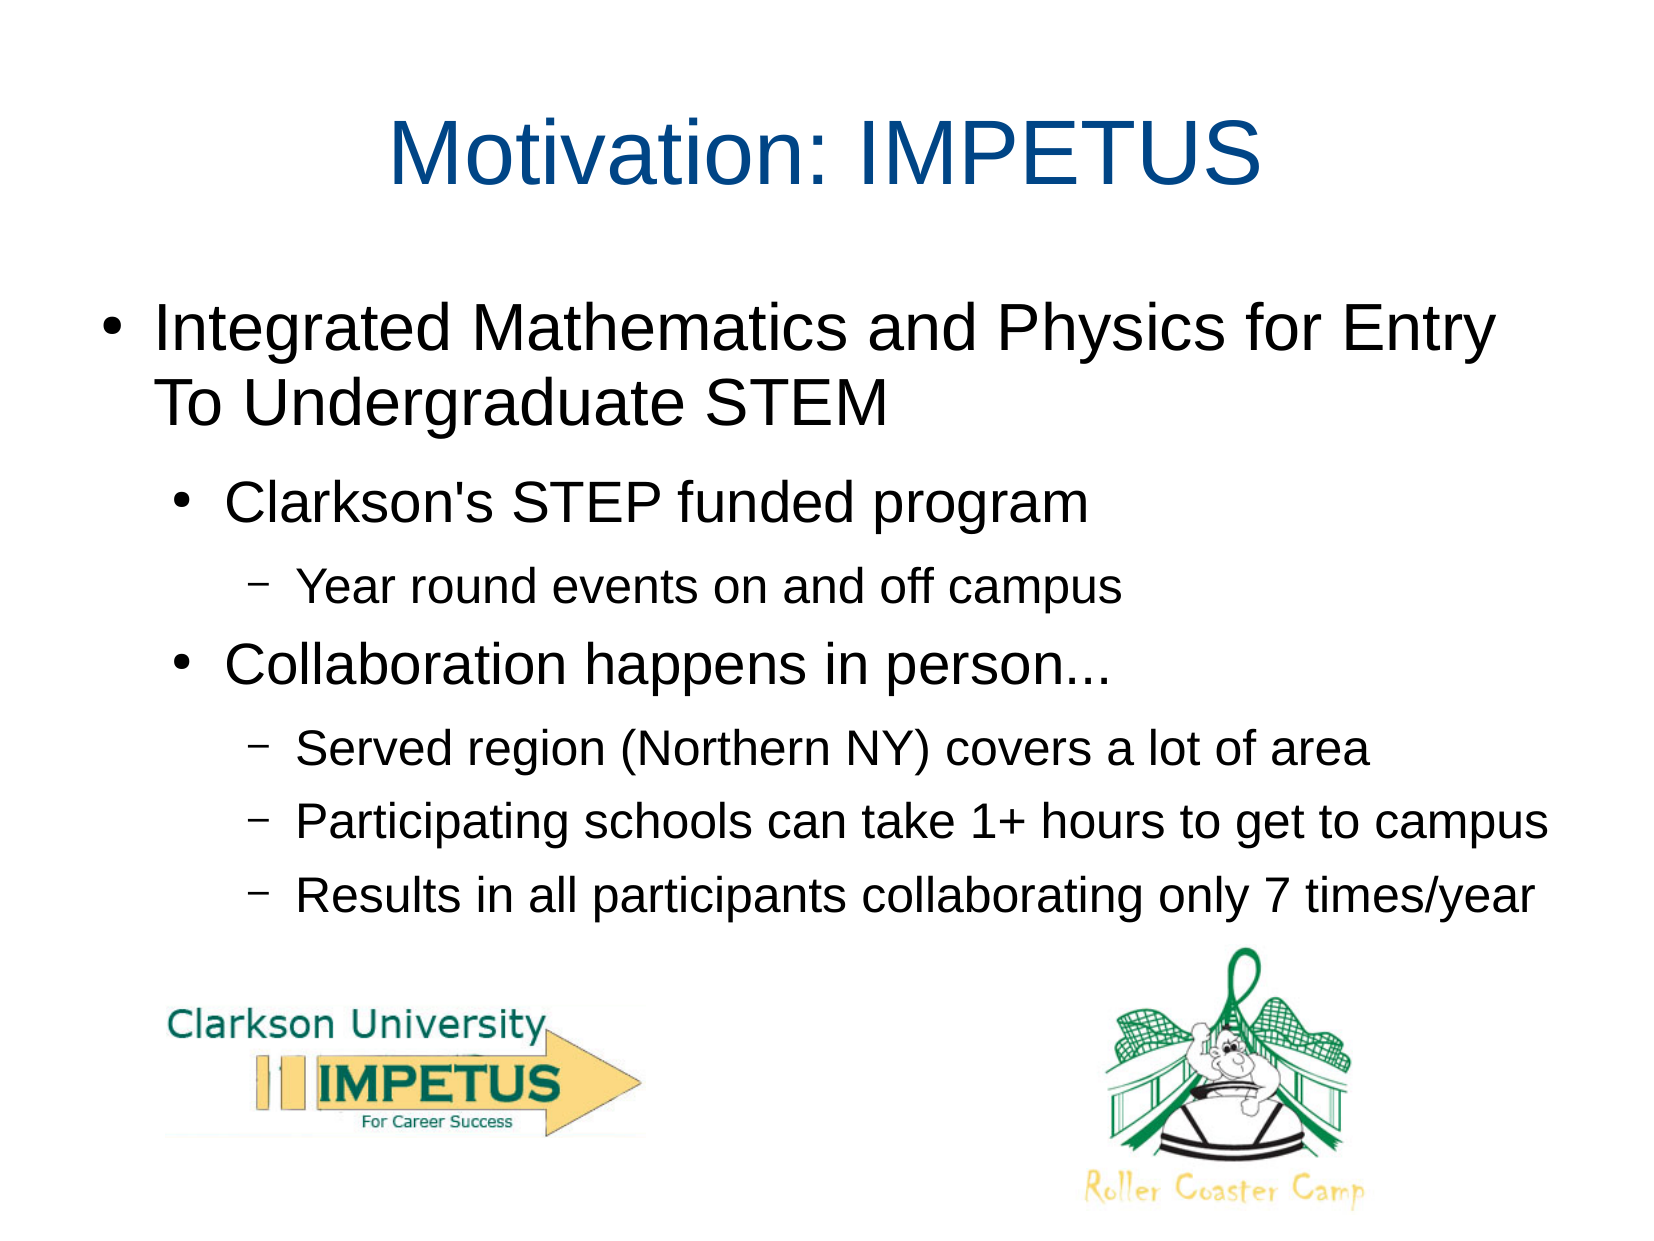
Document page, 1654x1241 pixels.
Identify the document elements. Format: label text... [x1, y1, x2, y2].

picture [165, 1004, 646, 1138]
title Motivation: IMPETUS [82, 49, 1571, 257]
picture [1065, 944, 1389, 1216]
list Integrated Mathematics and Physics for Entry To Undergraduate STEM Clarkson's STEP funded program Year round events on and off campus Collaboration happens in person... Served region (Northern NY) covers a lot of area Participating schools can take 1+ hours to get to campus Results in all participants collaborating only 7 times/year [82, 290, 1571, 1109]
